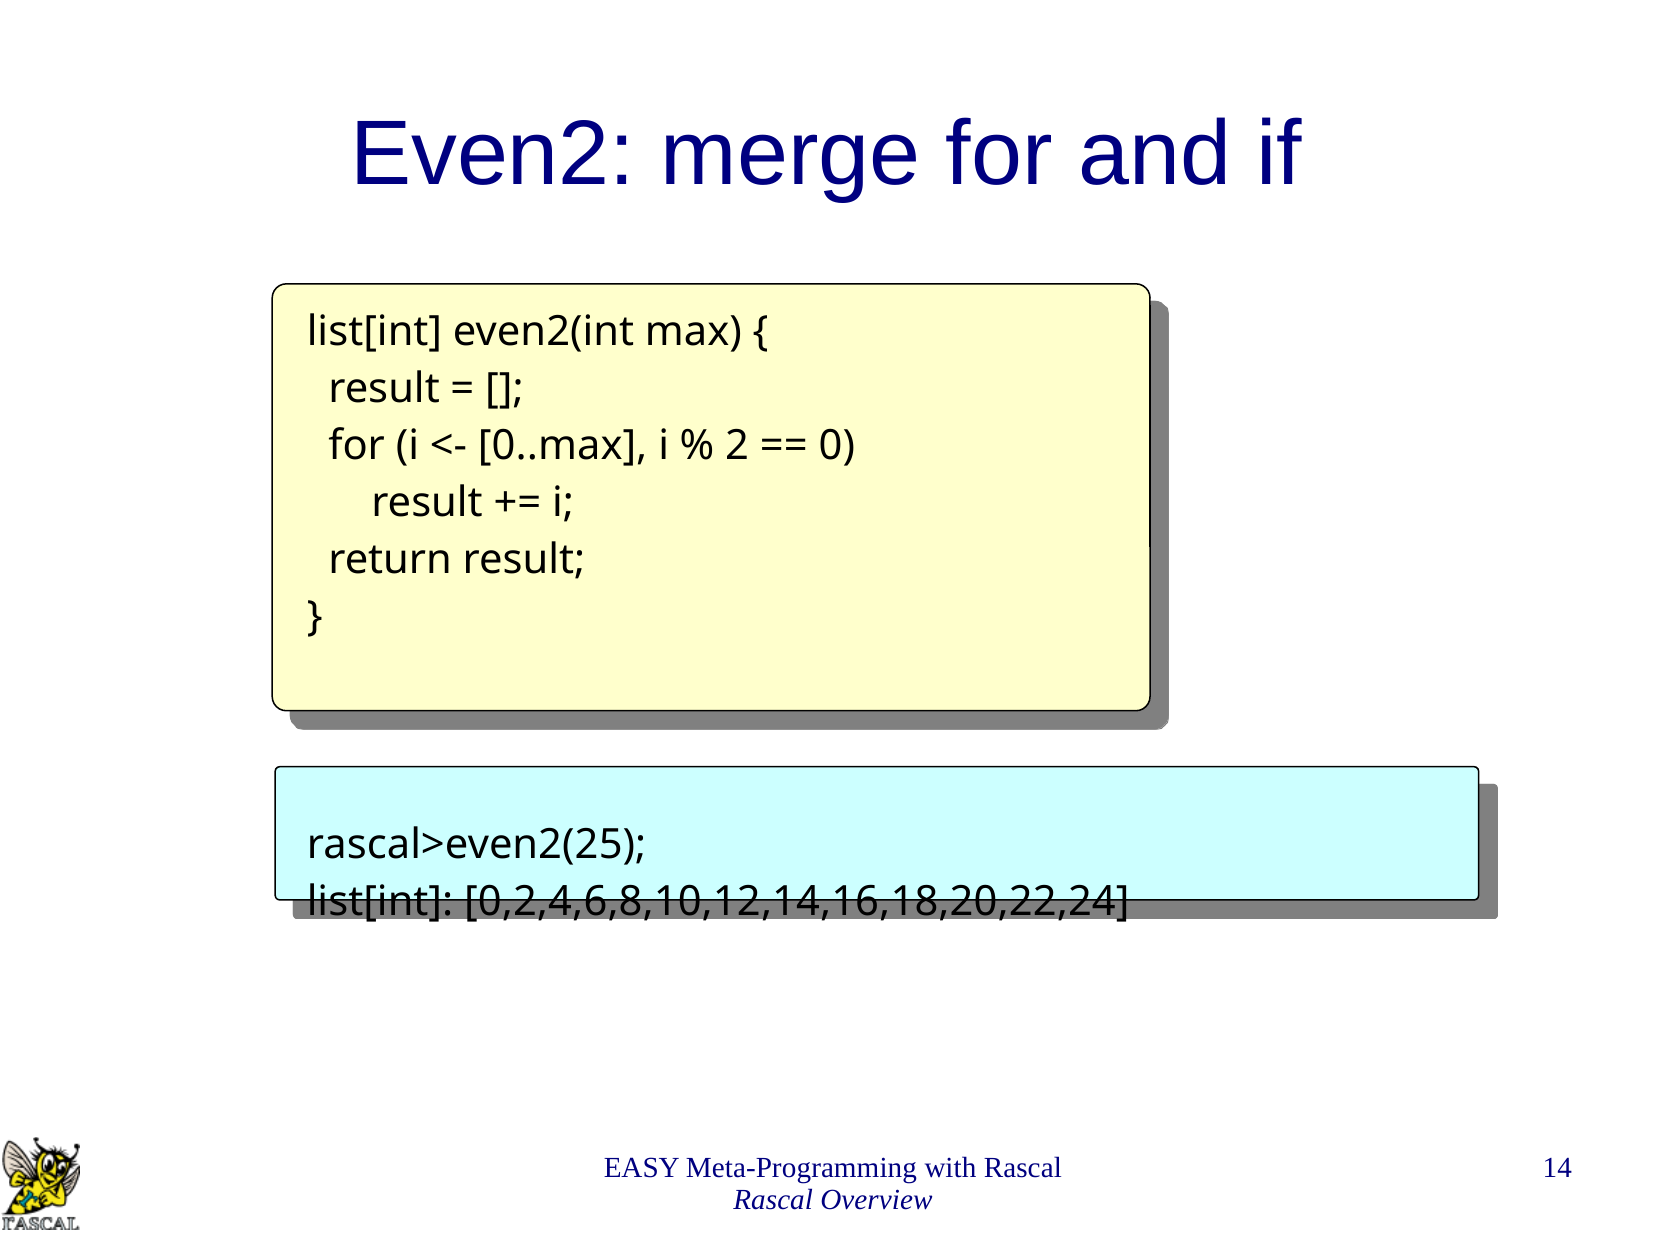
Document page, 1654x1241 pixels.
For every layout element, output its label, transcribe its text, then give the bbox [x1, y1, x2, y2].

picture [1, 1137, 80, 1230]
text_box [471, 891, 480, 900]
text_box [698, 891, 723, 900]
text_box [634, 891, 664, 900]
text_box [921, 891, 931, 898]
text_box [905, 891, 922, 900]
text_box [668, 891, 680, 900]
text_box [787, 891, 806, 900]
text_box [438, 891, 467, 900]
text_box [498, 891, 530, 900]
text_box [815, 891, 842, 900]
text_box [754, 891, 783, 900]
text_box [483, 891, 495, 900]
text_box [567, 891, 587, 900]
text_box [272, 283, 1150, 711]
text_box [1026, 891, 1049, 900]
text_box list[int] even2(int max) { result = []; for (i <- [0..max], i % 2 == 0) result += i; return result; } rascal>even2(25); list[int]: [0,2,4,6,8,10,12,14,16,18,20,22,24] [292, 293, 1535, 891]
text_box [967, 891, 976, 900]
text_box [994, 891, 1025, 900]
text_box [1050, 891, 1085, 900]
text_box [556, 891, 563, 900]
text_box [804, 891, 811, 900]
text_box [683, 891, 695, 900]
text_box [861, 891, 901, 900]
text_box [589, 891, 626, 900]
text_box [421, 891, 435, 900]
text_box [395, 895, 406, 900]
text_box [1086, 891, 1101, 900]
text_box [930, 891, 966, 900]
text_box [313, 891, 352, 900]
text_box [1099, 891, 1106, 900]
text_box [727, 891, 753, 900]
text_box [1110, 891, 1122, 900]
text_box [370, 891, 417, 900]
text_box [846, 891, 859, 900]
title Even2: merge for and if [82, 49, 1571, 257]
text_box [979, 891, 991, 900]
text_box [1125, 891, 1479, 900]
text_box [625, 891, 635, 898]
text_box [531, 891, 558, 900]
text_box [275, 766, 310, 900]
text_box [356, 891, 366, 900]
